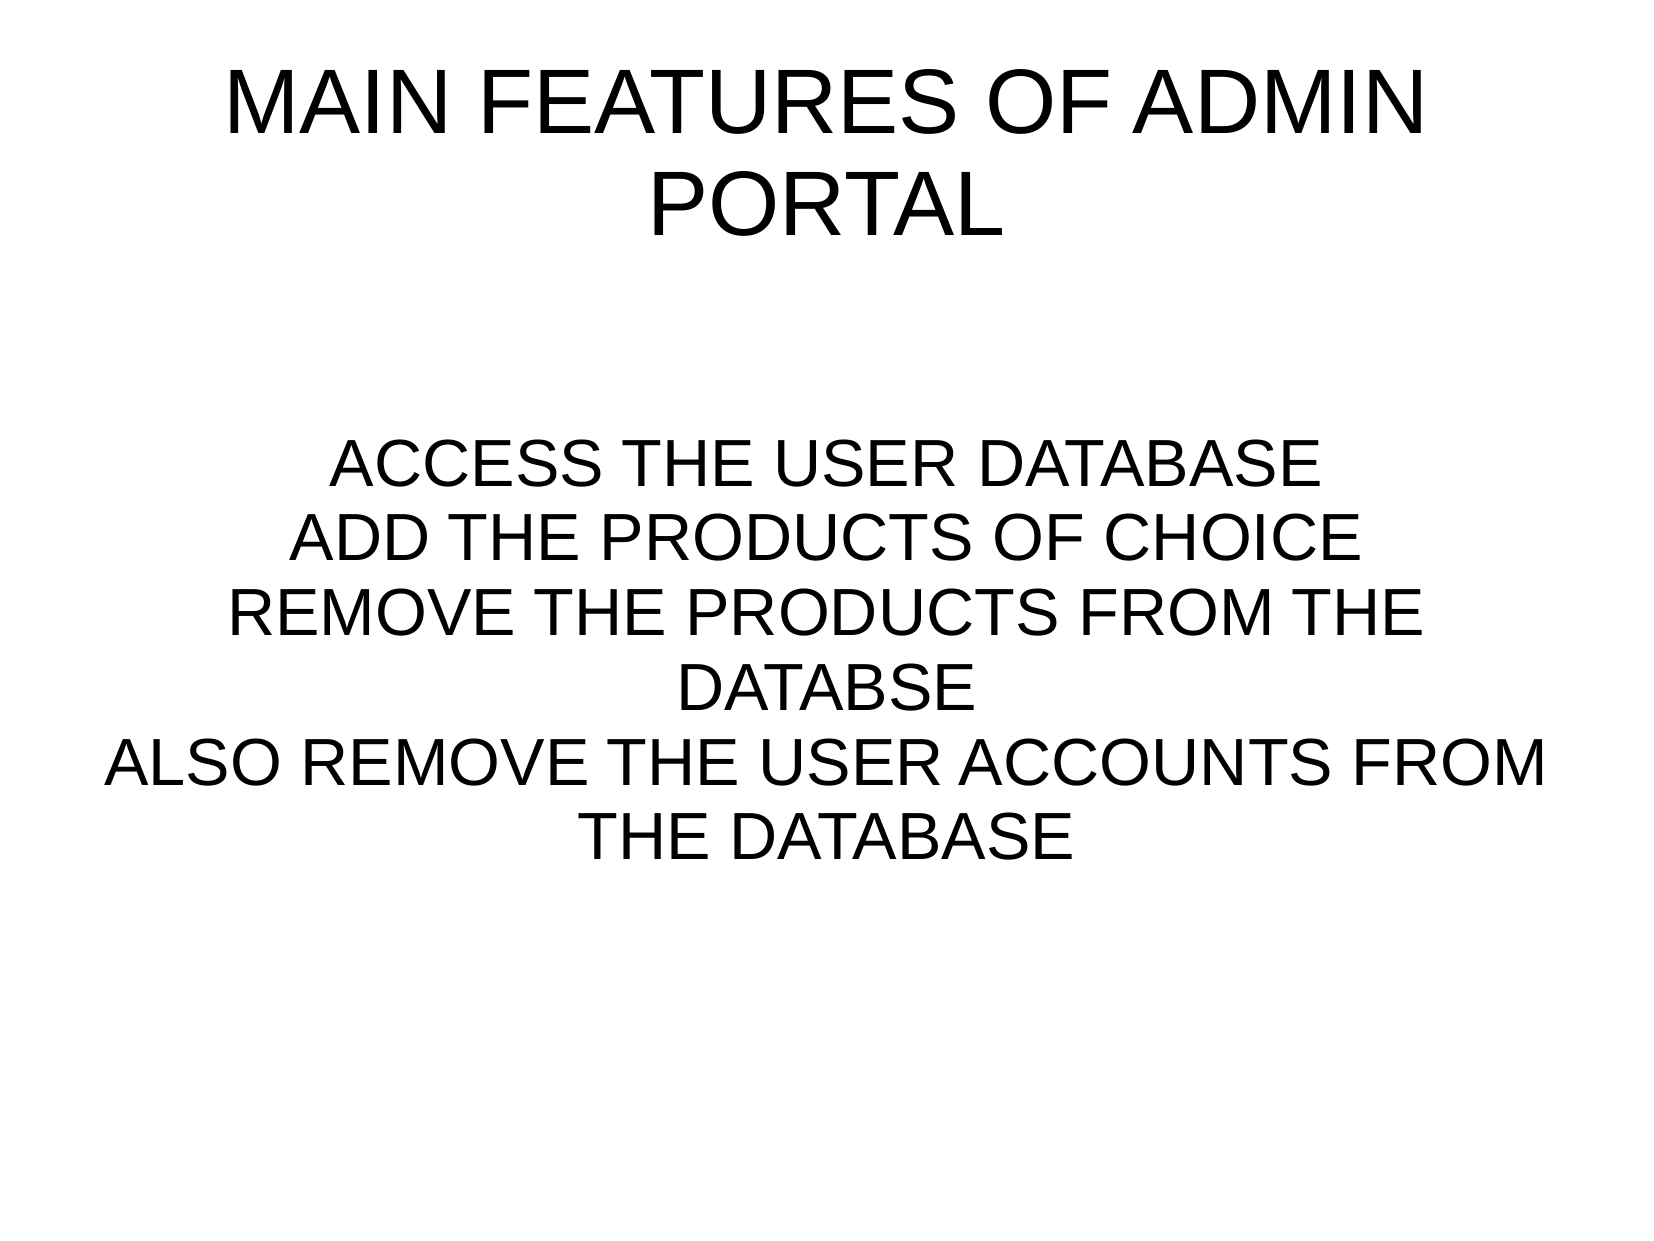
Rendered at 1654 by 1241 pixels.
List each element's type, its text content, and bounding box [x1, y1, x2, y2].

subtitle ACCESS THE USER DATABASE ADD THE PRODUCTS OF CHOICE REMOVE THE PRODUCTS FROM THE DATABSE ALSO REMOVE THE USER ACCOUNTS FROM THE DATABASE [82, 290, 1571, 1010]
title MAIN FEATURES OF ADMIN PORTAL [82, 49, 1571, 257]
